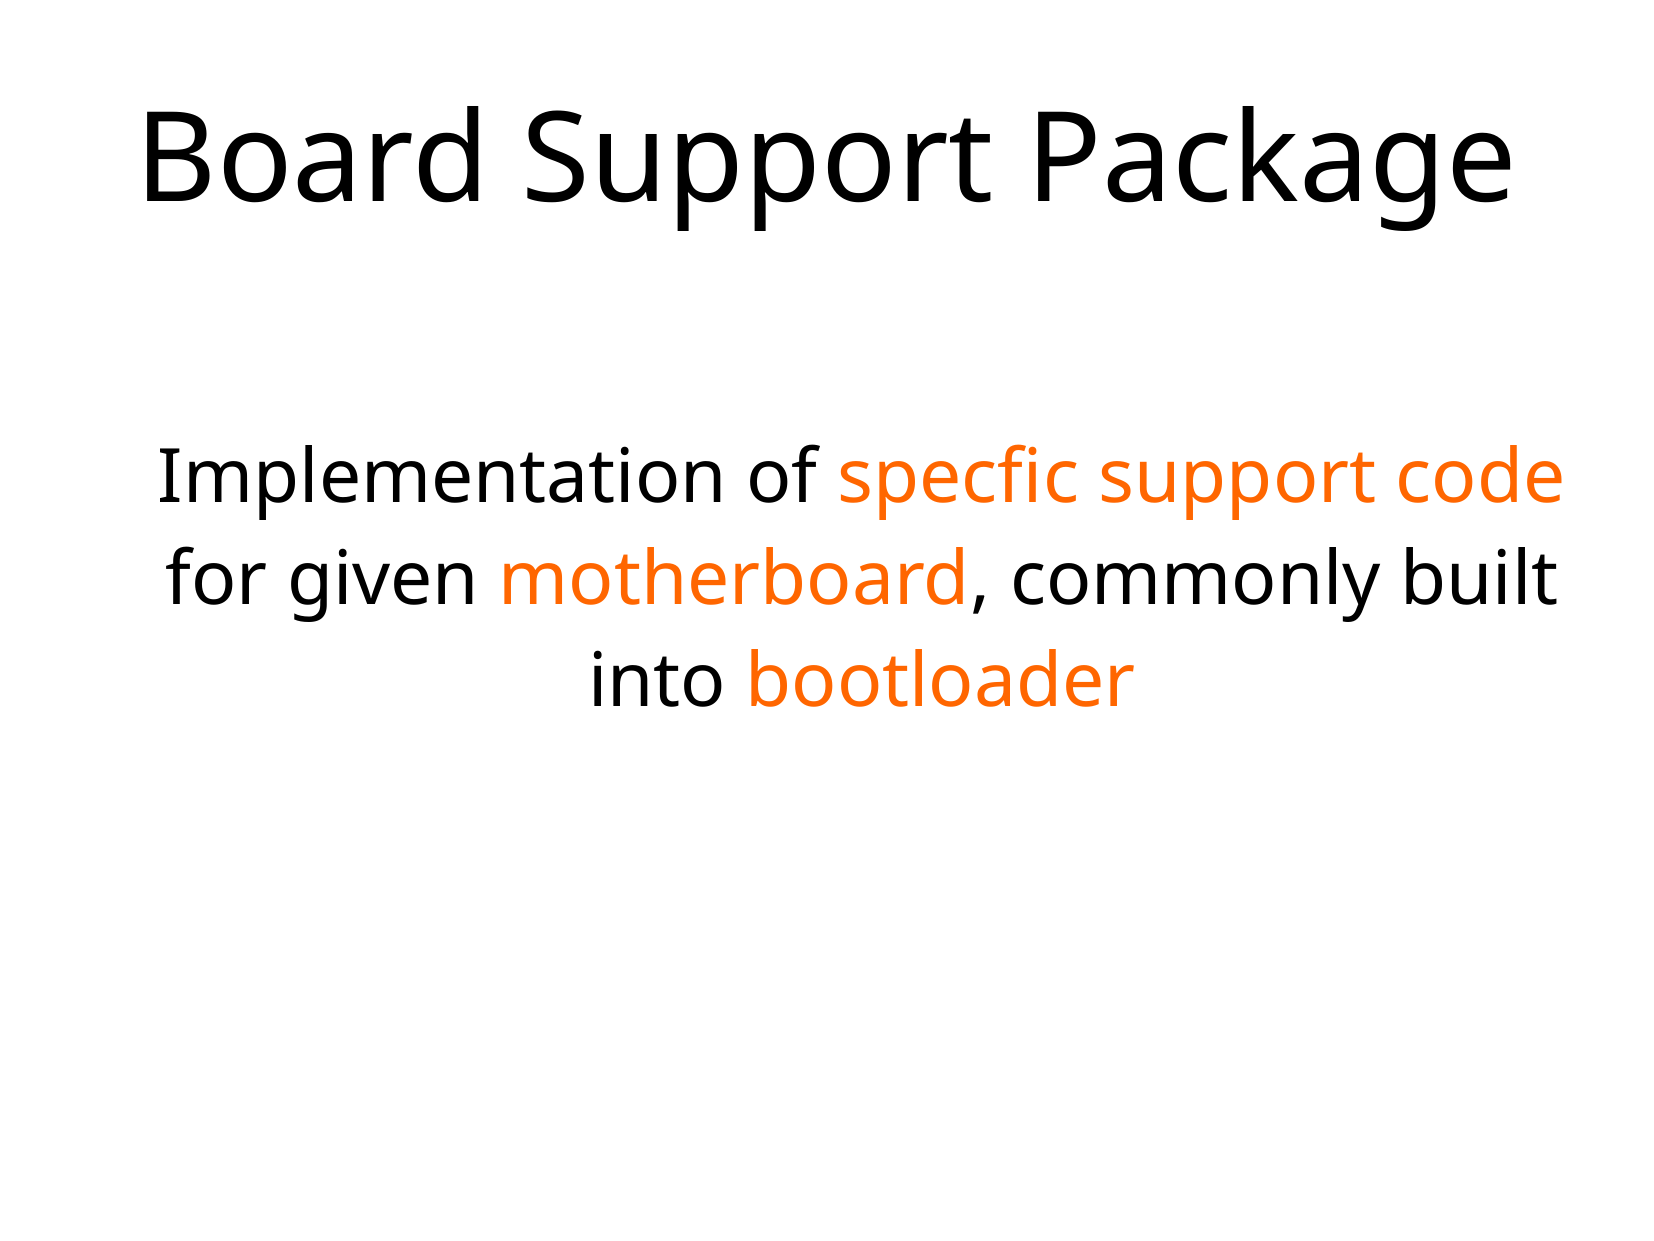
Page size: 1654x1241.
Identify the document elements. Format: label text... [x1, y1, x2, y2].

list Implementation of specfic support code for given motherboard, commonly built into bootloader [82, 290, 1571, 1010]
title Board Support Package [82, 49, 1571, 257]
